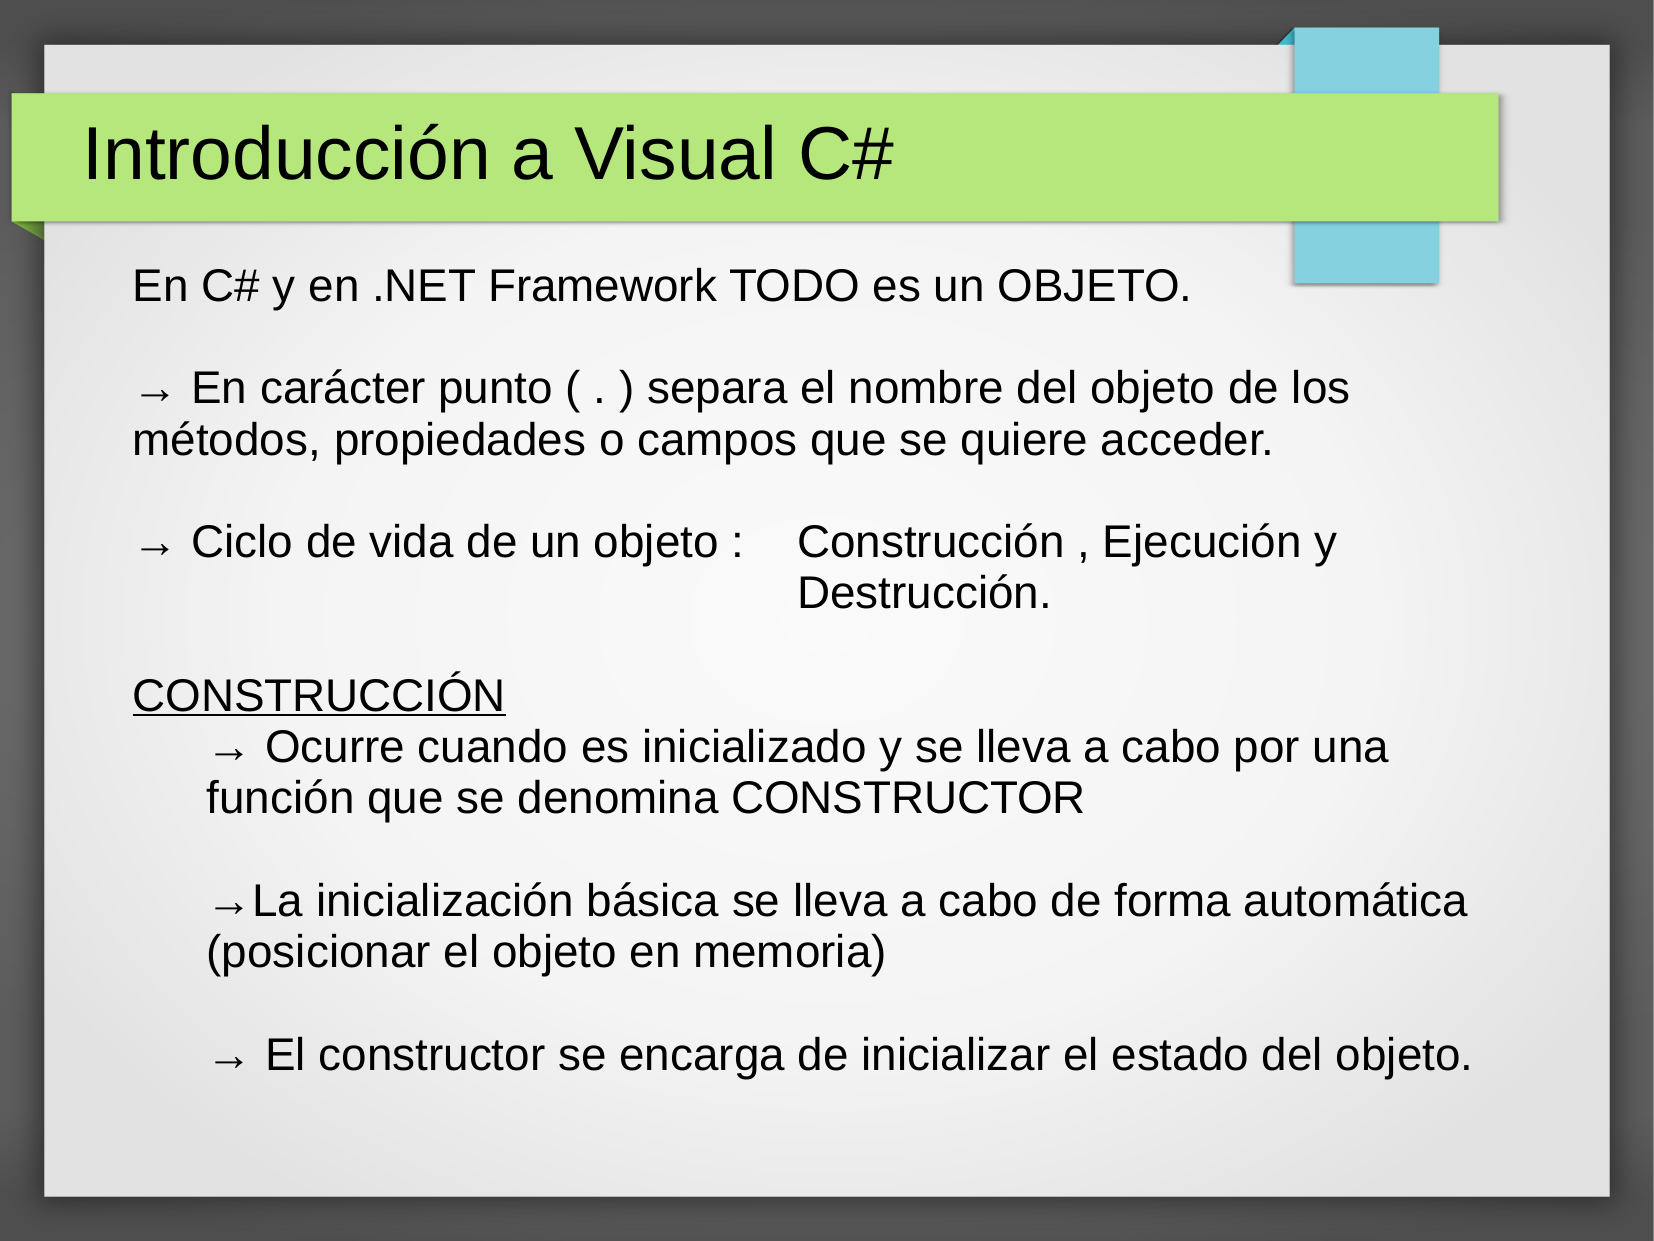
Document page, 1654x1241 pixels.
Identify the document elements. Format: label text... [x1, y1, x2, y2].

picture [0, 0, 1654, 1241]
text_box En C# y en .NET Framework TODO es un OBJETO. → En carácter punto ( . ) separa el nombre del objeto de los métodos, propiedades o campos que se quiere acceder. → Ciclo de vida de un objeto : Construcción , Ejecución y Destrucción. CONSTRUCCIÓN → Ocurre cuando es inicializado y se lleva a cabo por una función que se denomina CONSTRUCTOR →La inicialización básica se lleva a cabo de forma automática (posicionar el objeto en memoria) → El constructor se encarga de inicializar el estado del objeto. [59, 259, 1548, 1183]
title Introducción a Visual C# [82, 94, 1264, 213]
